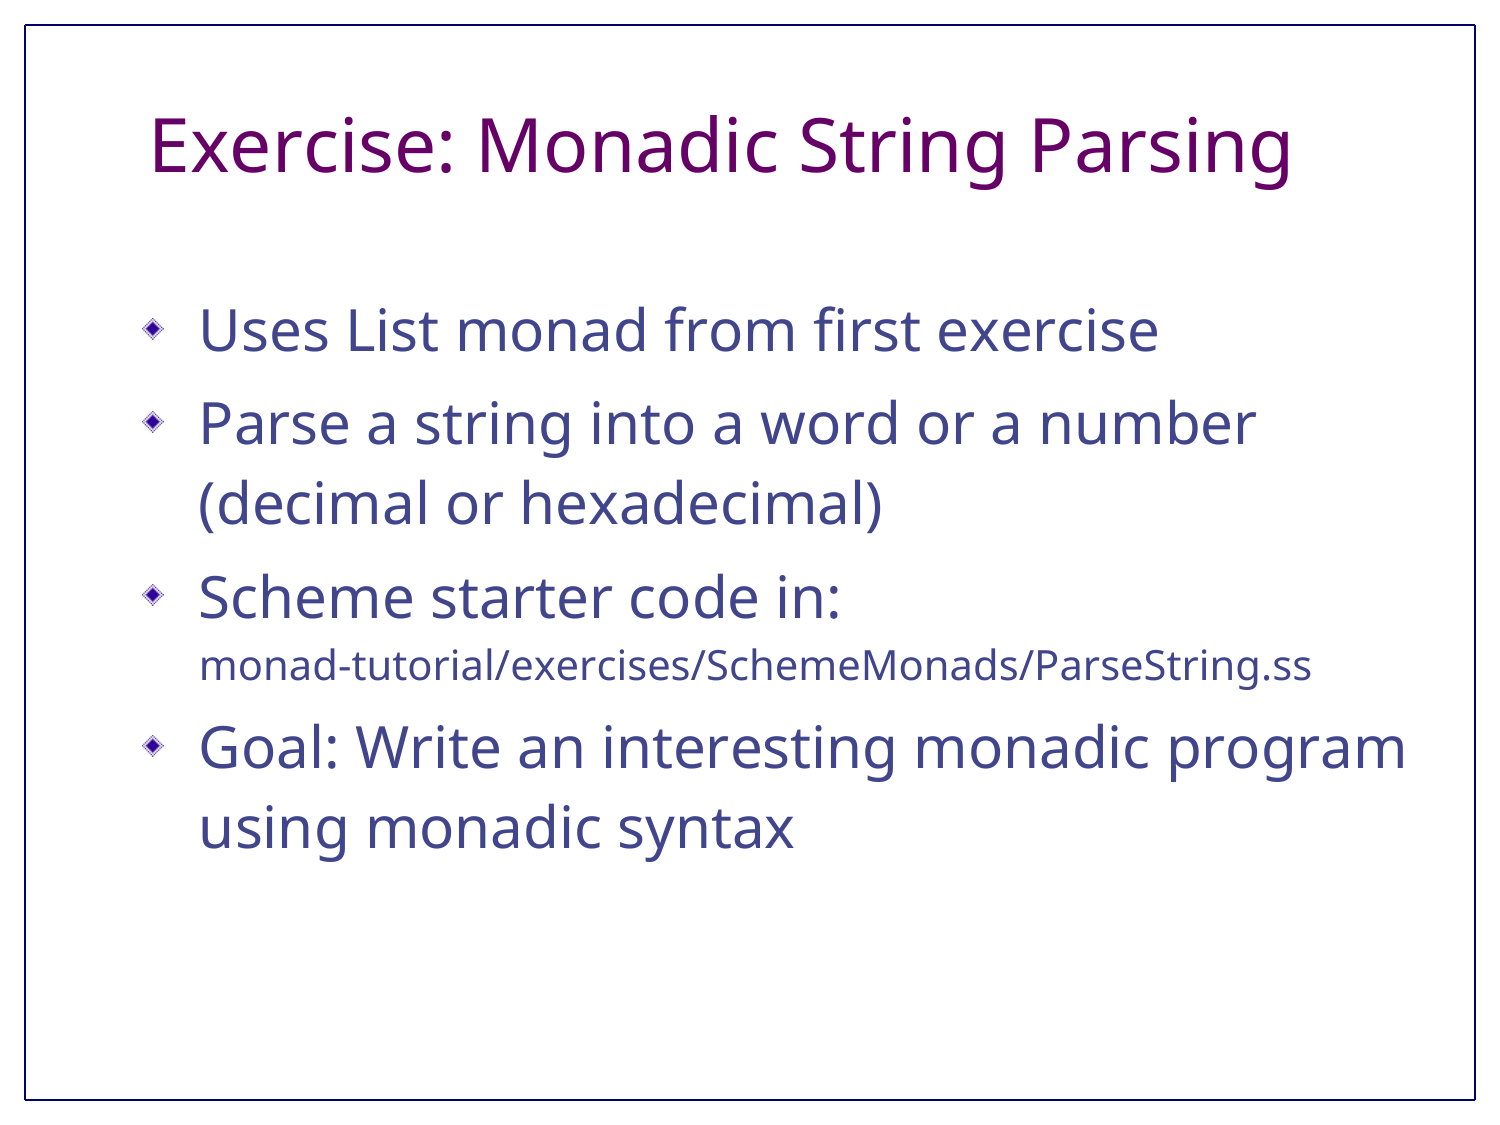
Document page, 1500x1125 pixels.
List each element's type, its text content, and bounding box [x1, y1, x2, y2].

title Exercise: Monadic String Parsing [148, 57, 1386, 231]
list Uses List monad from first exercise Parse a string into a word or a number (decimal or hexadecimal) Scheme starter code in: monad-tutorial/exercises/SchemeMonads/ParseString.ss Goal: Write an interesting monadic program using monadic syntax [142, 289, 1418, 950]
